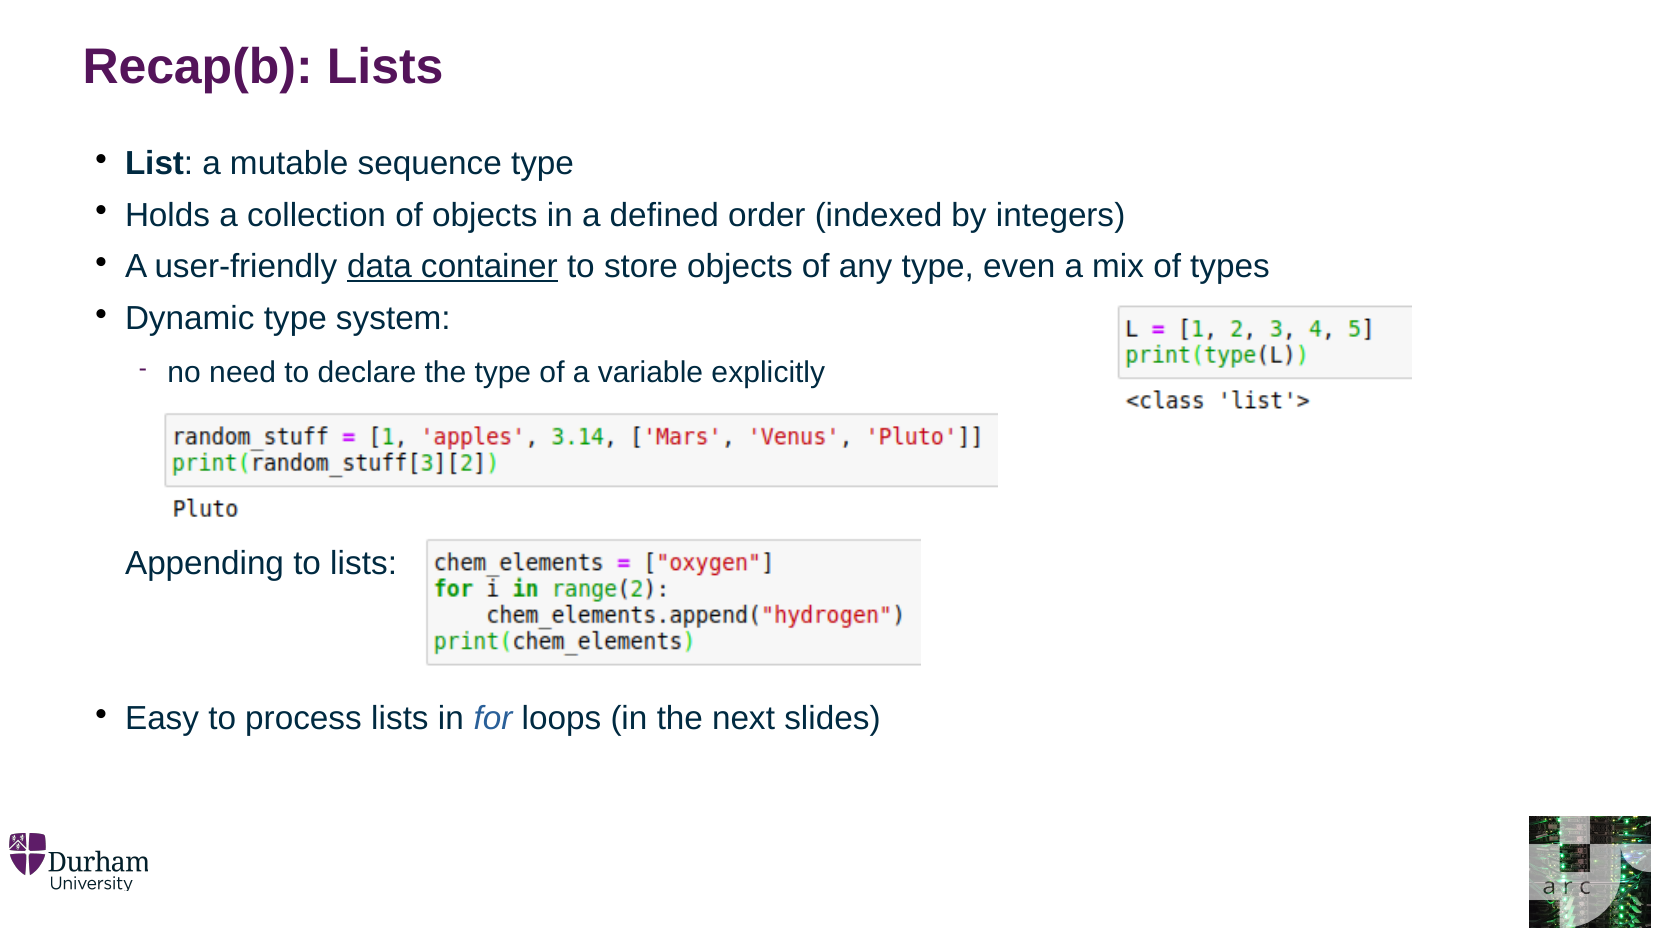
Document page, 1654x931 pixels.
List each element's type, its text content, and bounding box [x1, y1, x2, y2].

list List: a mutable sequence type Holds a collection of objects in a defined order (indexed by integers) A user-friendly data container to store objects of any type, even a mix of types Dynamic type system: no need to declare the type of a variable explicitly Appending to lists: Easy to process lists in for loops (in the next slides) [82, 141, 1571, 745]
title Recap(b): Lists [82, 36, 1571, 93]
picture [155, 407, 998, 674]
picture [9, 833, 148, 891]
picture [1110, 301, 1412, 425]
picture [1529, 816, 1651, 928]
